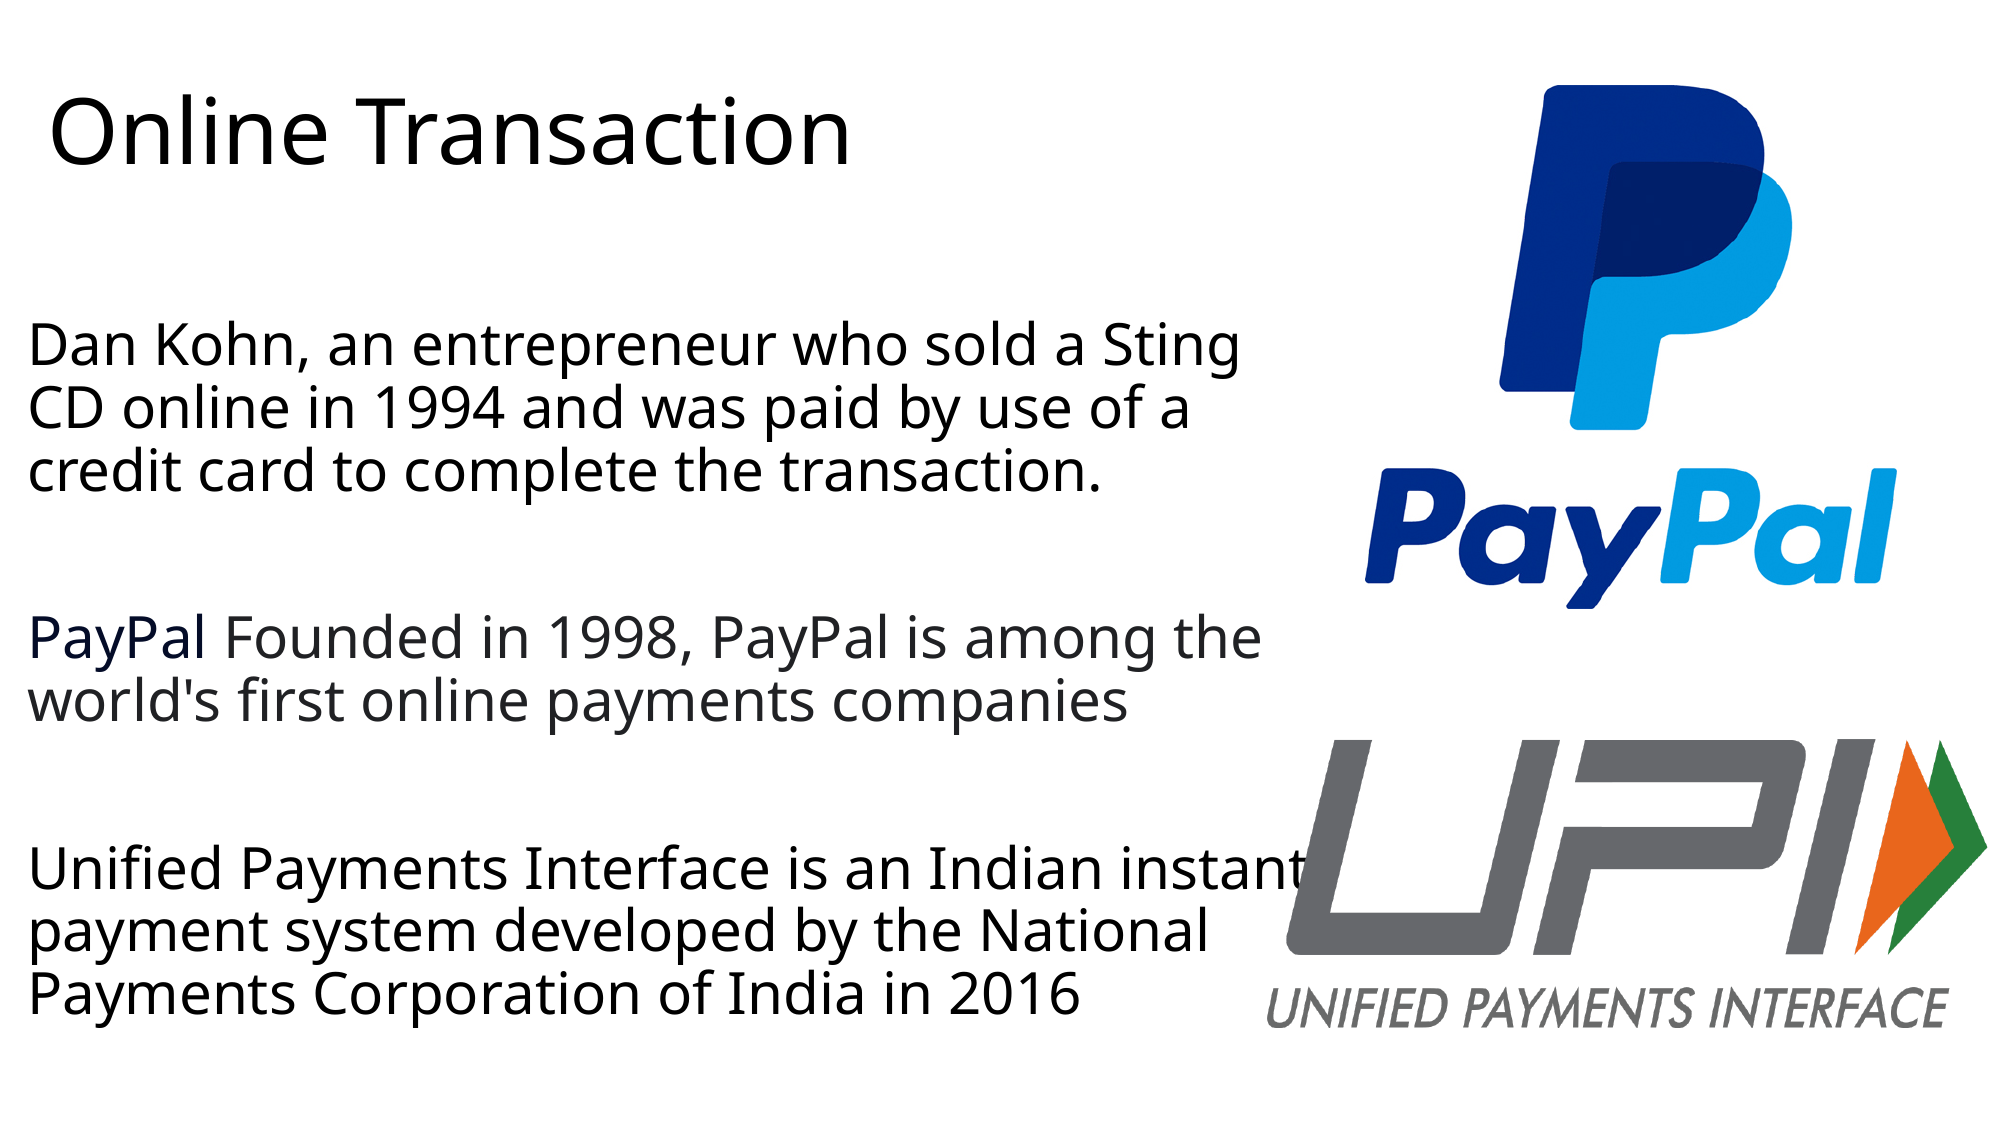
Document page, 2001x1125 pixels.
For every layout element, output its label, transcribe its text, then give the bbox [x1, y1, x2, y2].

list Dan Kohn, an entrepreneur who sold a Sting CD online in 1994 and was paid by use of a credit card to complete the transaction. PayPal Founded in 1998, PayPal is among the world's first online payments companies Unified Payments Interface is an Indian instant payment system developed by the National Payments Corporation of India in 2016 [12, 217, 1350, 1099]
title Online Transaction [0, 26, 1612, 244]
picture [1267, 739, 1988, 1028]
picture [1349, 69, 1913, 625]
